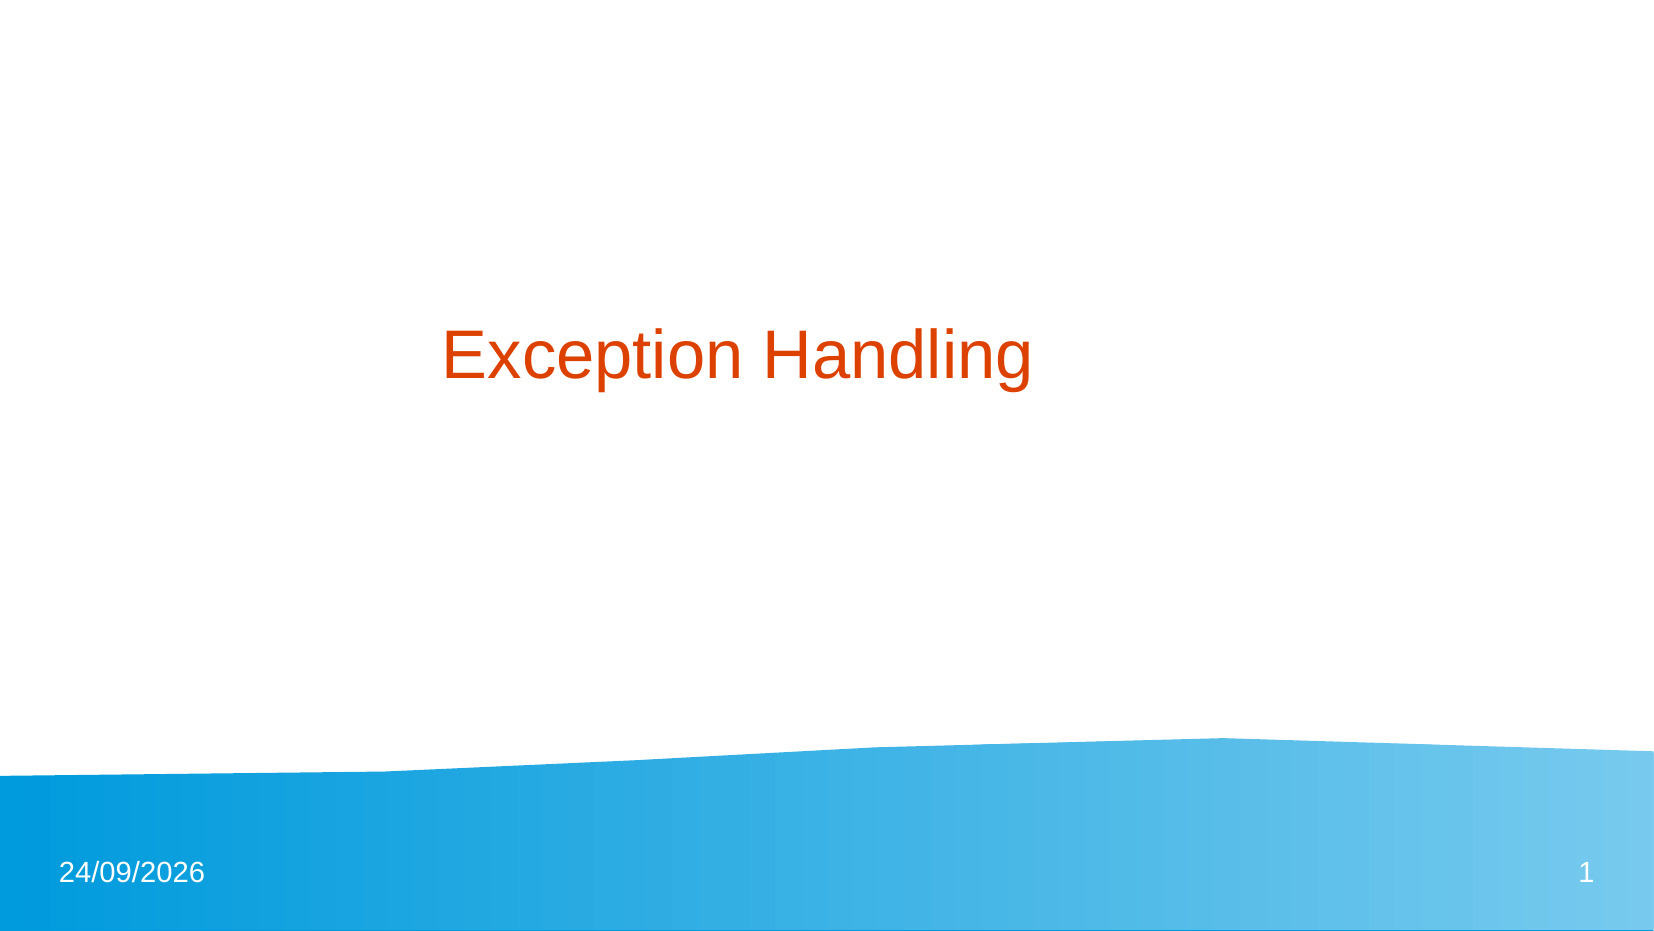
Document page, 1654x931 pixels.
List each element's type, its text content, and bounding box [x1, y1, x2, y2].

title Exception Handling [0, 265, 1477, 443]
